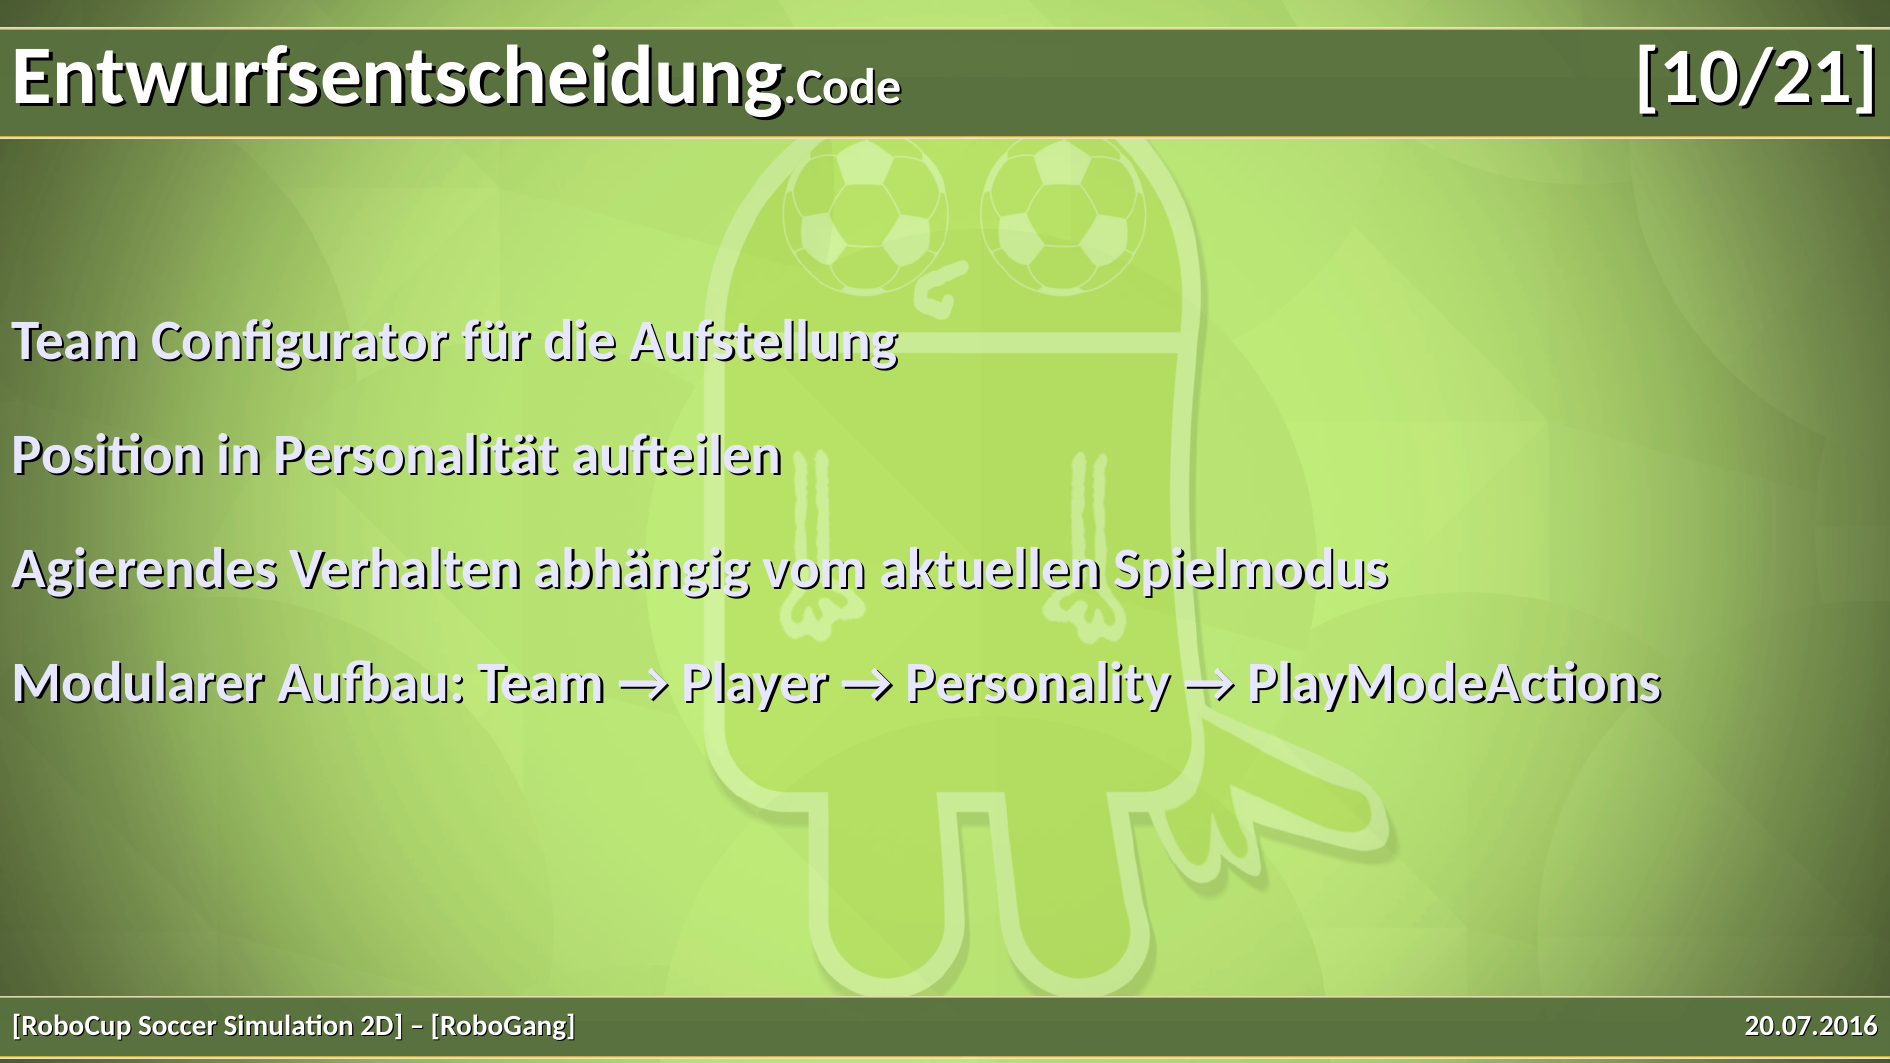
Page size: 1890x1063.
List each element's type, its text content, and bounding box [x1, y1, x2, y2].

title 20.07.2016 [1629, 1003, 1878, 1052]
title [10/21] [1535, 34, 1878, 131]
title [RoboCup Soccer Simulation 2D] – [RoboGang] [11, 1003, 1063, 1052]
title Entwurfsentscheidung.Code [11, 32, 1430, 134]
picture [0, 0, 1890, 1063]
subtitle Team Configurator für die Aufstellung Position in Personalität aufteilen Agierendes Verhalten abhängig vom aktuellen Spielmodus Modularer Aufbau: Team → Player → Personality → PlayModeActions [11, 259, 1878, 1063]
